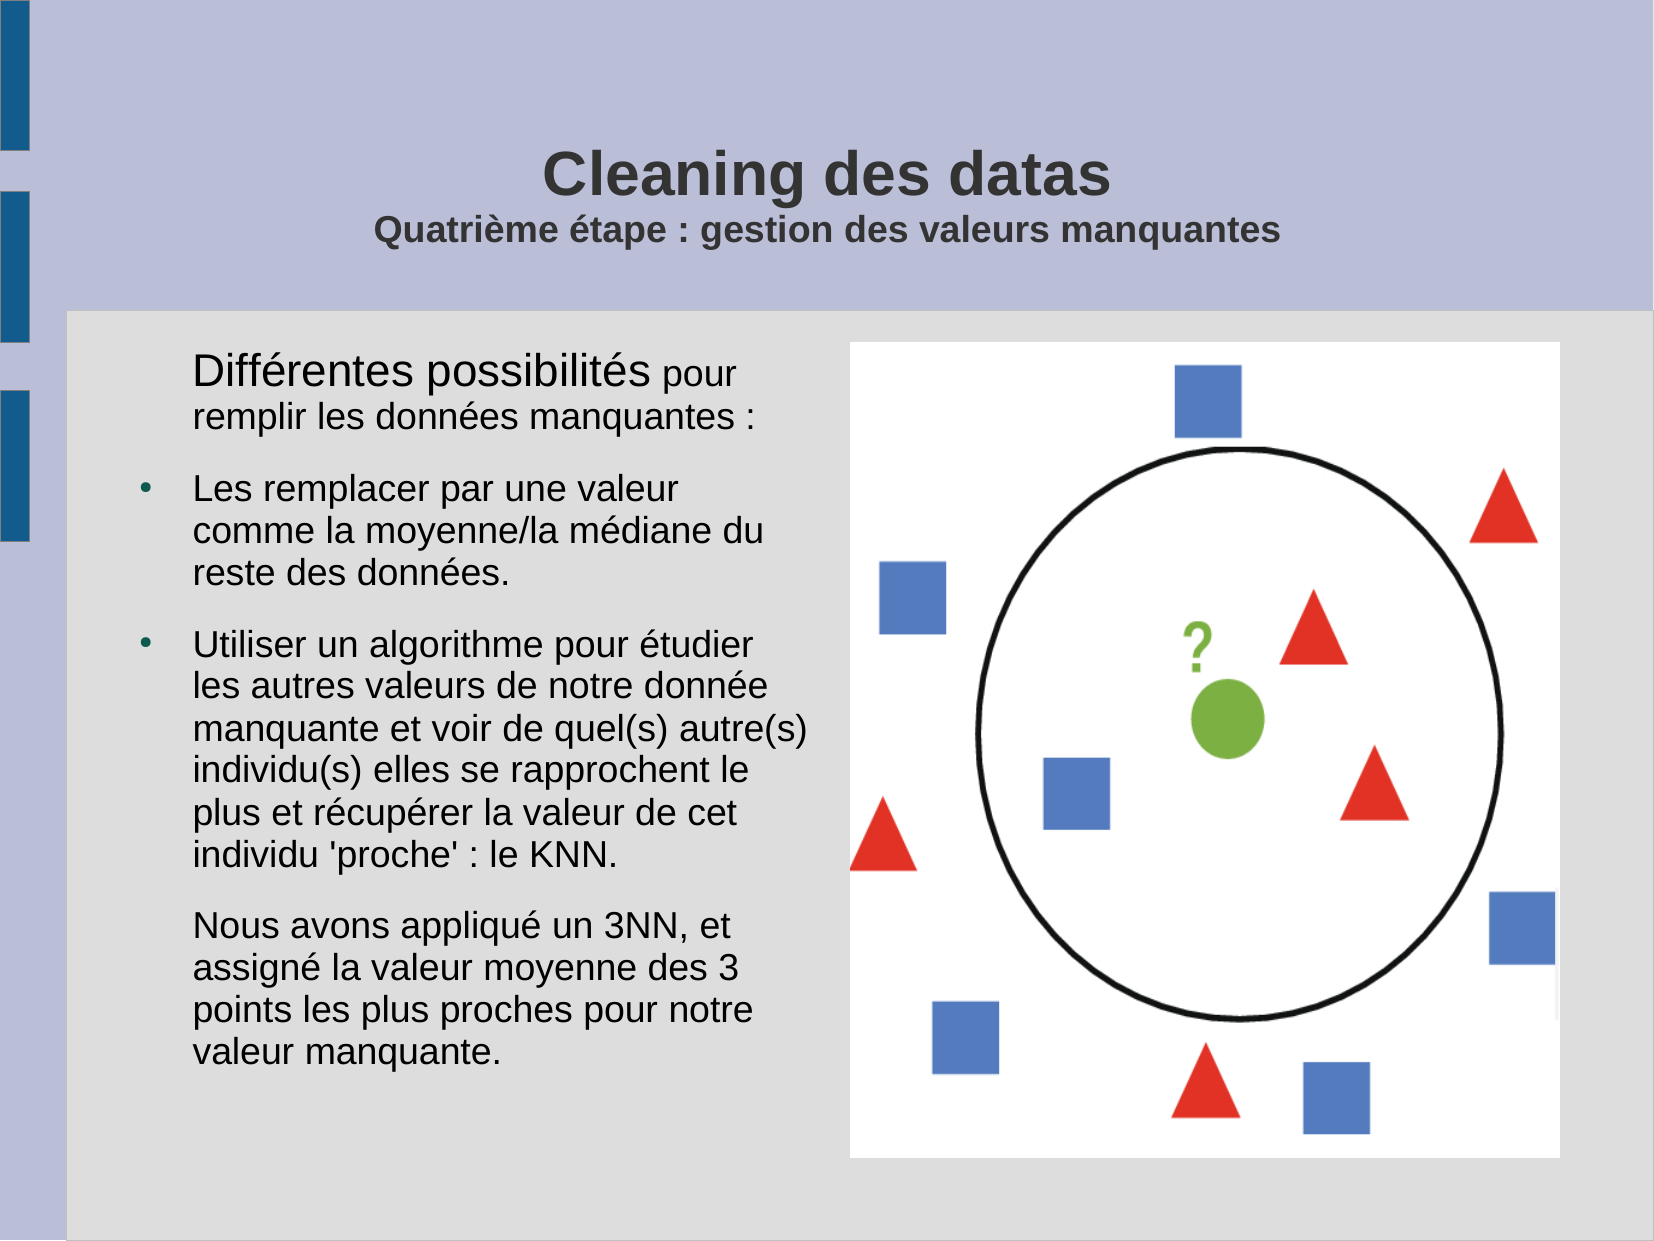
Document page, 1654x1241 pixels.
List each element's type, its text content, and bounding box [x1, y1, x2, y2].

title Cleaning des datas Quatrième étape : gestion des valeurs manquantes [121, 91, 1534, 299]
picture [850, 342, 1560, 1158]
list Différentes possibilités pour remplir les données manquantes : Les remplacer par une valeur comme la moyenne/la médiane du reste des données. Utiliser un algorithme pour étudier les autres valeurs de notre donnée manquante et voir de quel(s) autre(s) individu(s) elles se rapprochent le plus et récupérer la valeur de cet individu 'proche' : le KNN. Nous avons appliqué un 3NN, et assigné la valeur moyenne des 3 points les plus proches pour notre valeur manquante. [121, 344, 811, 1127]
